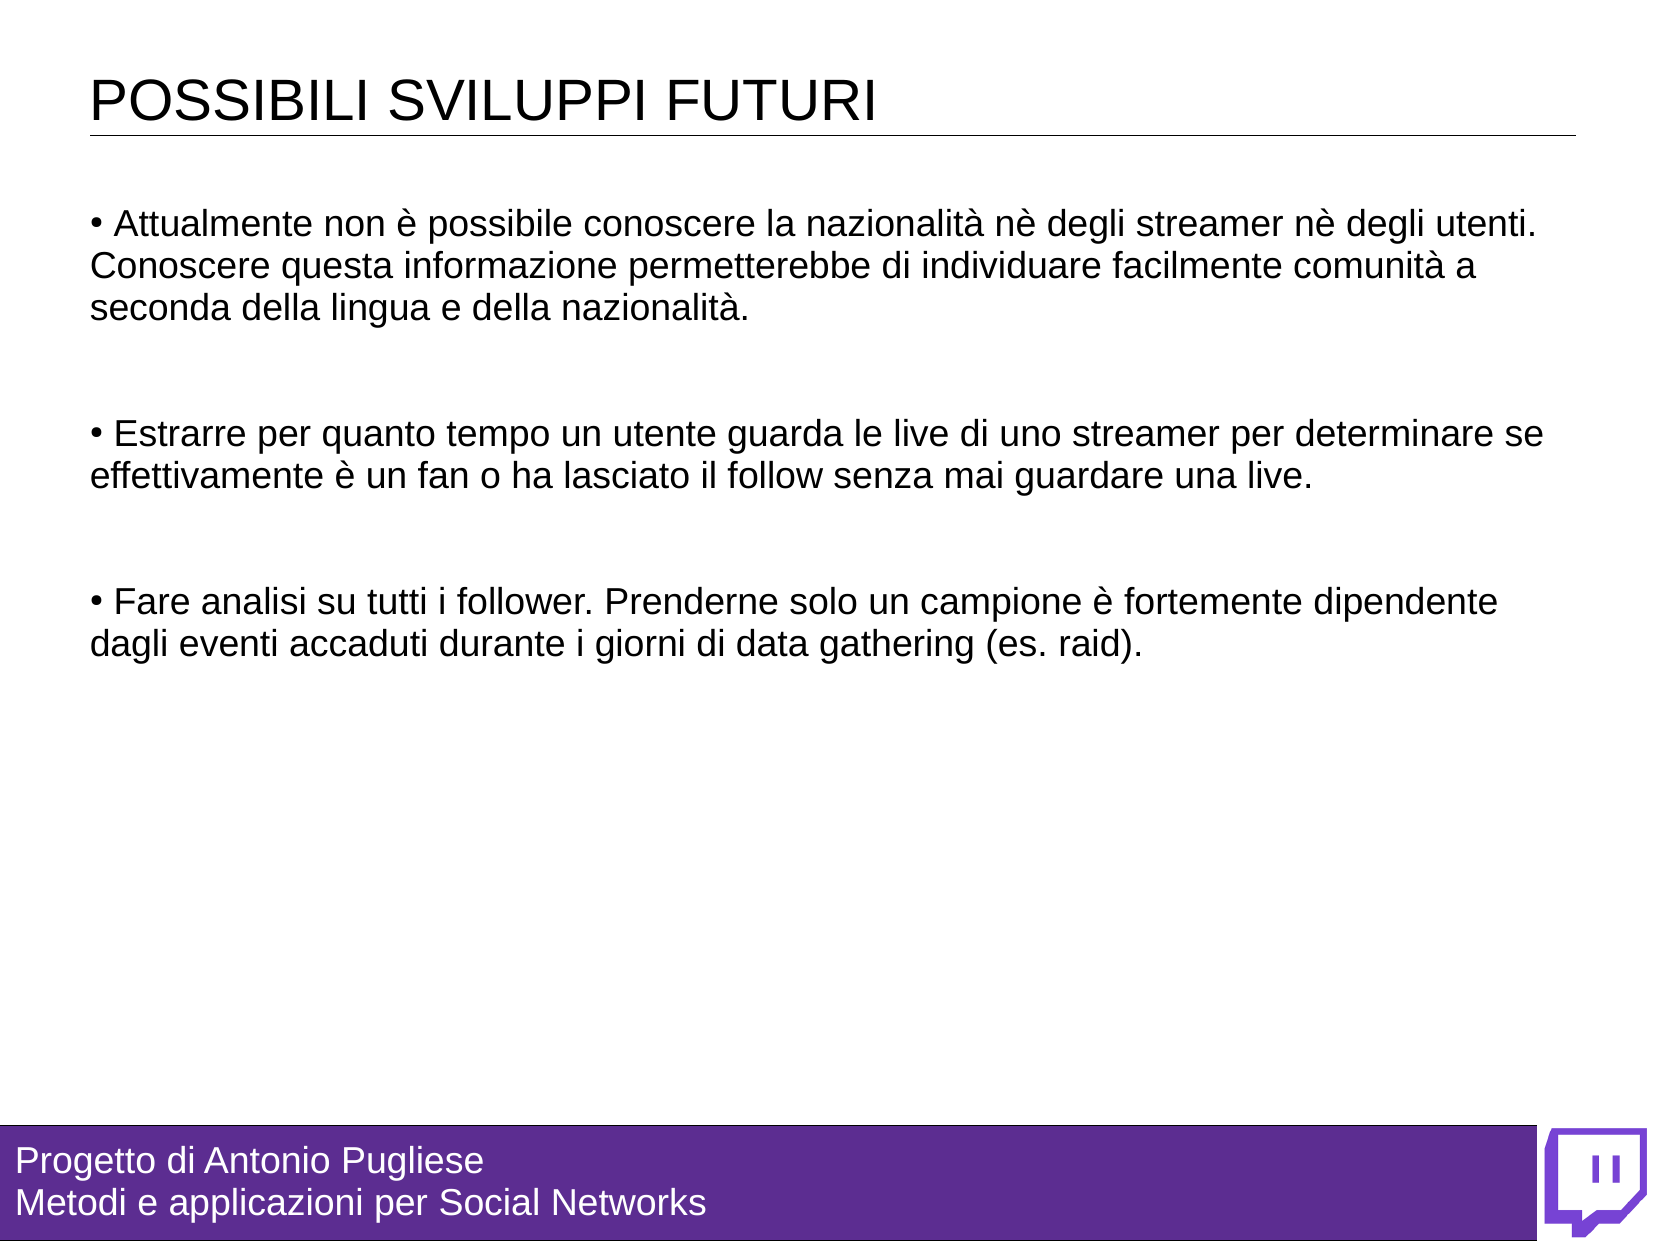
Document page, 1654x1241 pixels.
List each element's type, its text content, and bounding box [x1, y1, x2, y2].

text_box POSSIBILI SVILUPPI FUTURI [75, 60, 1576, 166]
text_box Progetto di Antonio Pugliese Metodi e applicazioni per Social Networks [0, 1132, 872, 1232]
picture [1537, 1124, 1653, 1241]
text_box [0, 1125, 1537, 1241]
text_box Attualmente non è possibile conoscere la nazionalità nè degli streamer nè degli utenti. Conoscere questa informazione permetterebbe di individuare facilmente comunità a seconda della lingua e della nazionalità. Estrarre per quanto tempo un utente guarda le live di uno streamer per determinare se effettivamente è un fan o ha lasciato il follow senza mai guardare una live. Fare analisi su tutti i follower. Prenderne solo un campione è fortemente dipendente dagli eventi accaduti durante i giorni di data gathering (es. raid). [75, 195, 1575, 781]
